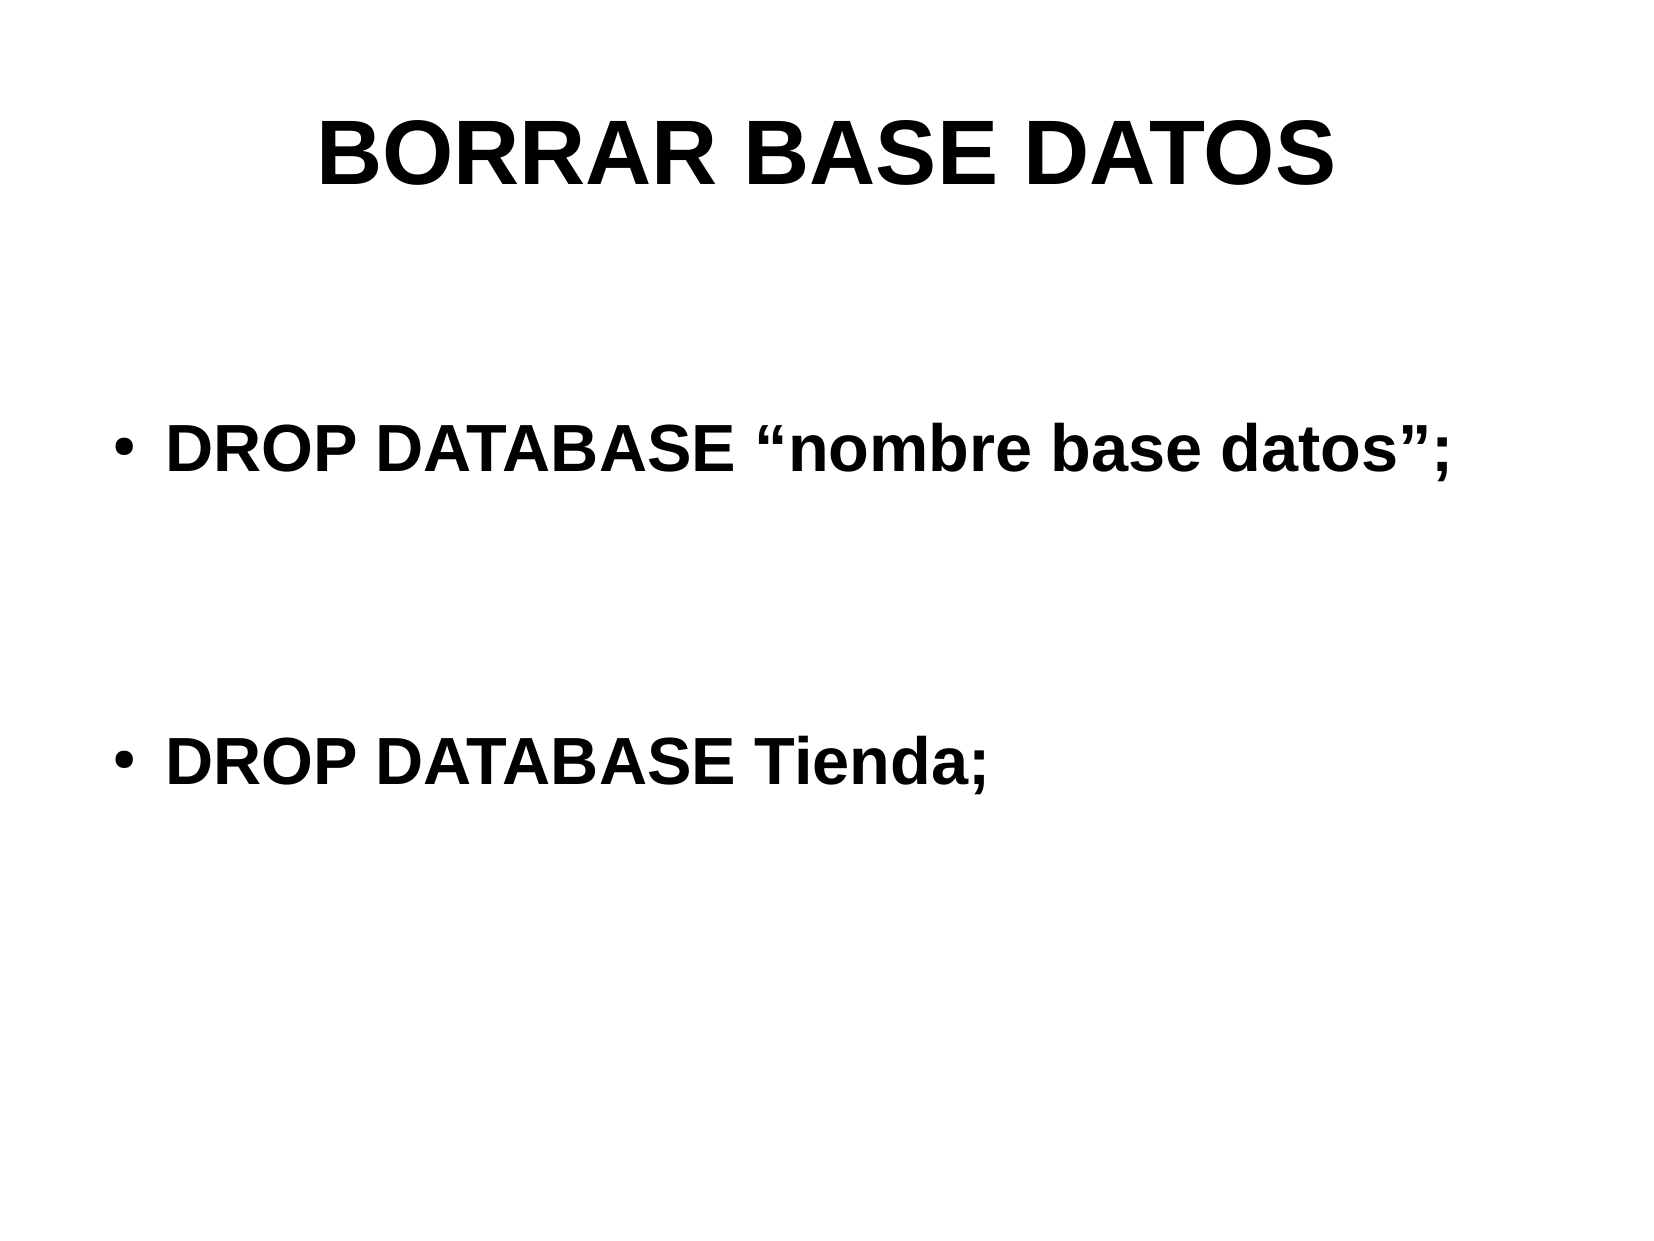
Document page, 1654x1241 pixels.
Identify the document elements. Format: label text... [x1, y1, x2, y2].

title BORRAR BASE DATOS [82, 49, 1571, 257]
list DROP DATABASE “nombre base datos”; DROP DATABASE Tienda; [94, 307, 1583, 1027]
